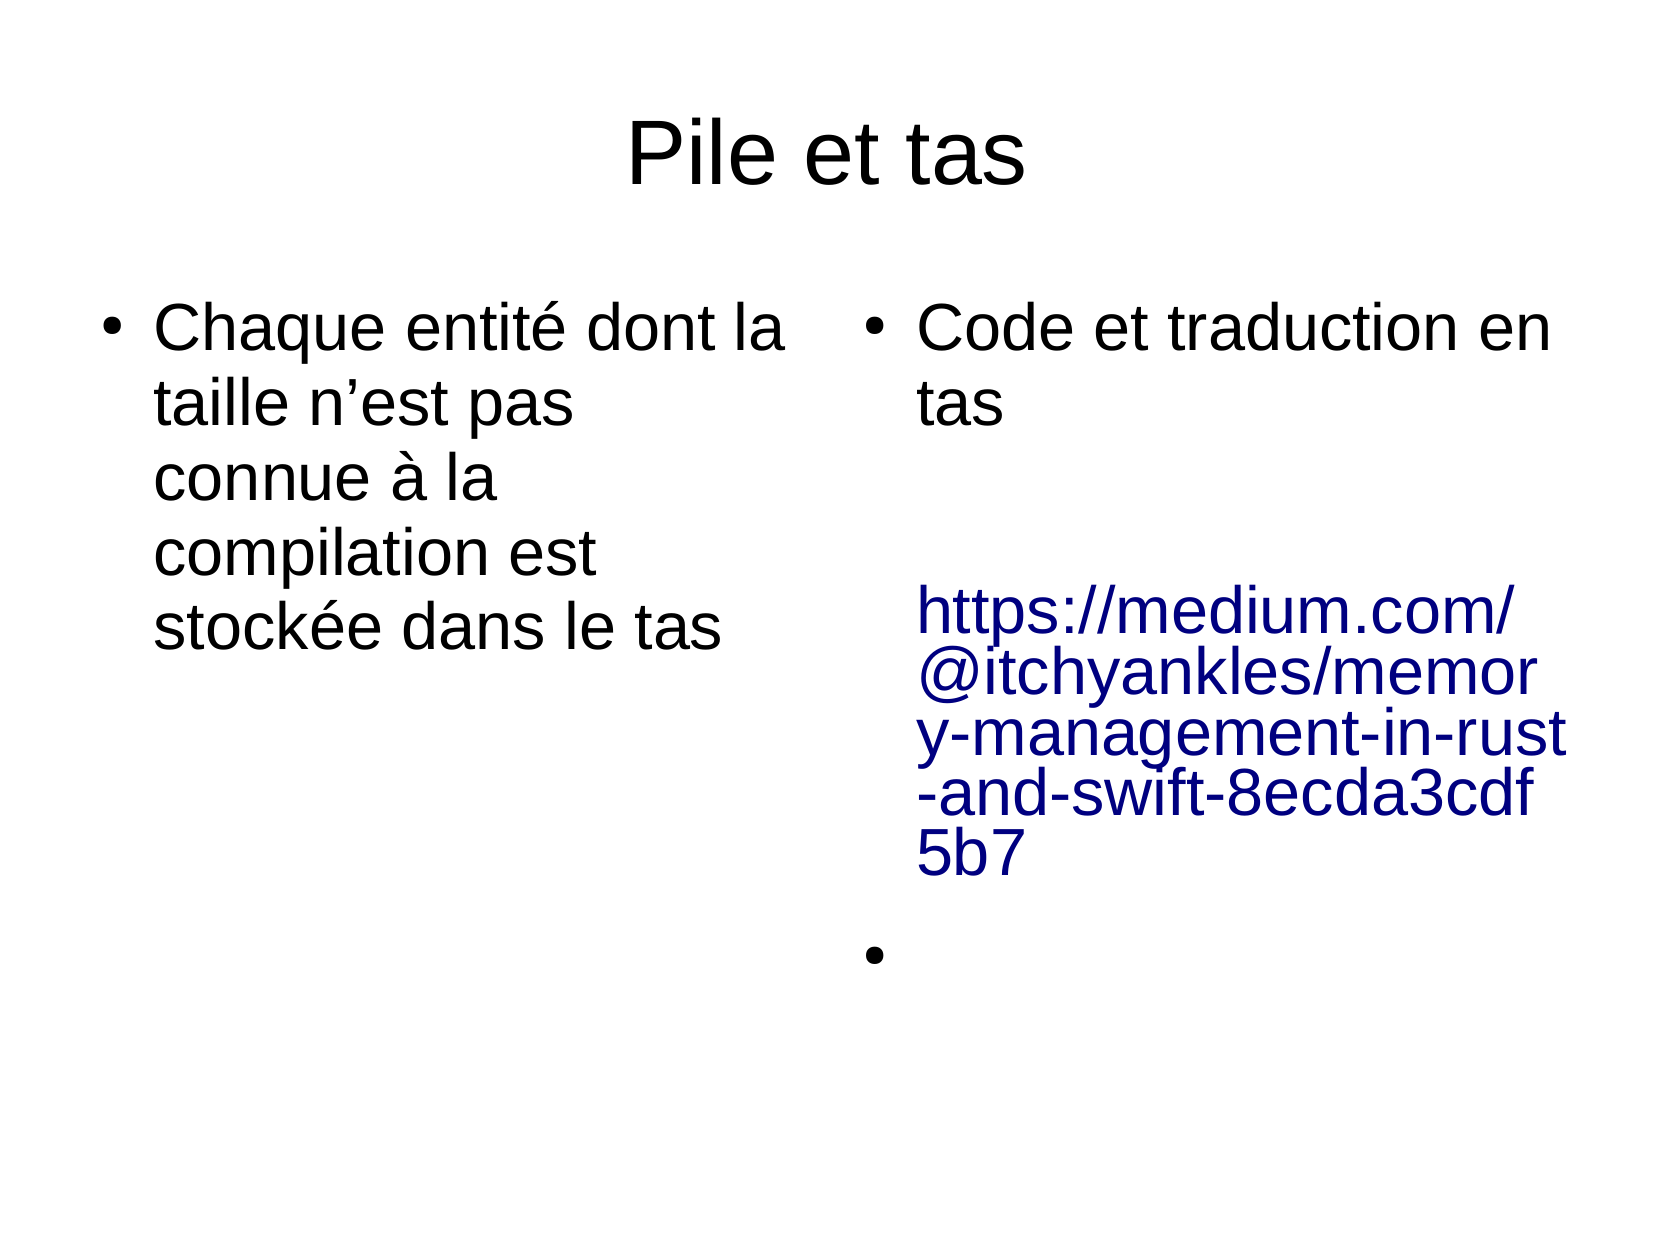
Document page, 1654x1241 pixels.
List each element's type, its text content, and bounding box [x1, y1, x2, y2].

list Code et traduction en tas https://medium.com/@itchyankles/memory-management-in-rust-and-swift-8ecda3cdf5b7 [845, 290, 1572, 1010]
list Chaque entité dont la taille n’est pas connue à la compilation est stockée dans le tas [82, 290, 809, 1010]
title Pile et tas [82, 49, 1571, 257]
